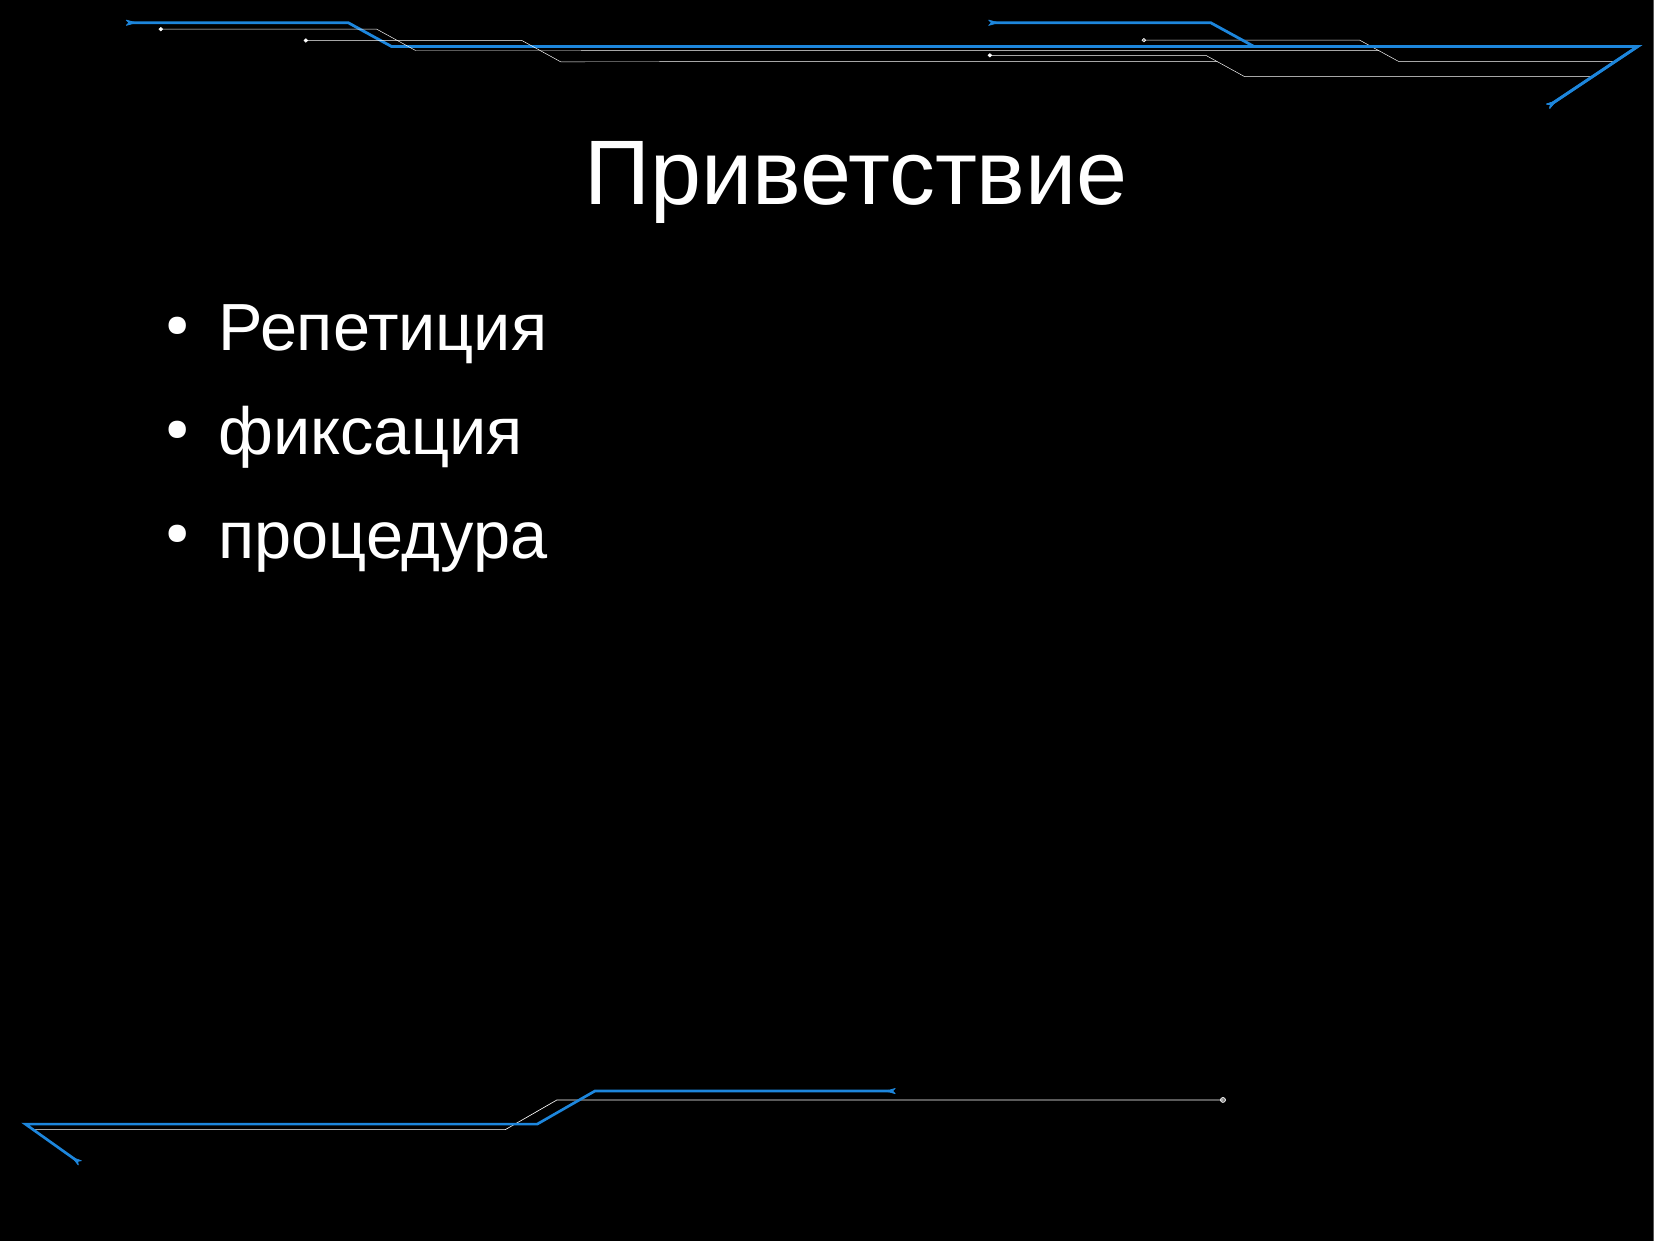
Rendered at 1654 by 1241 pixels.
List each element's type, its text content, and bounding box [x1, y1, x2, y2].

title Приветствие [147, 84, 1565, 262]
list Репетиция фиксация процедура [147, 289, 1565, 1010]
